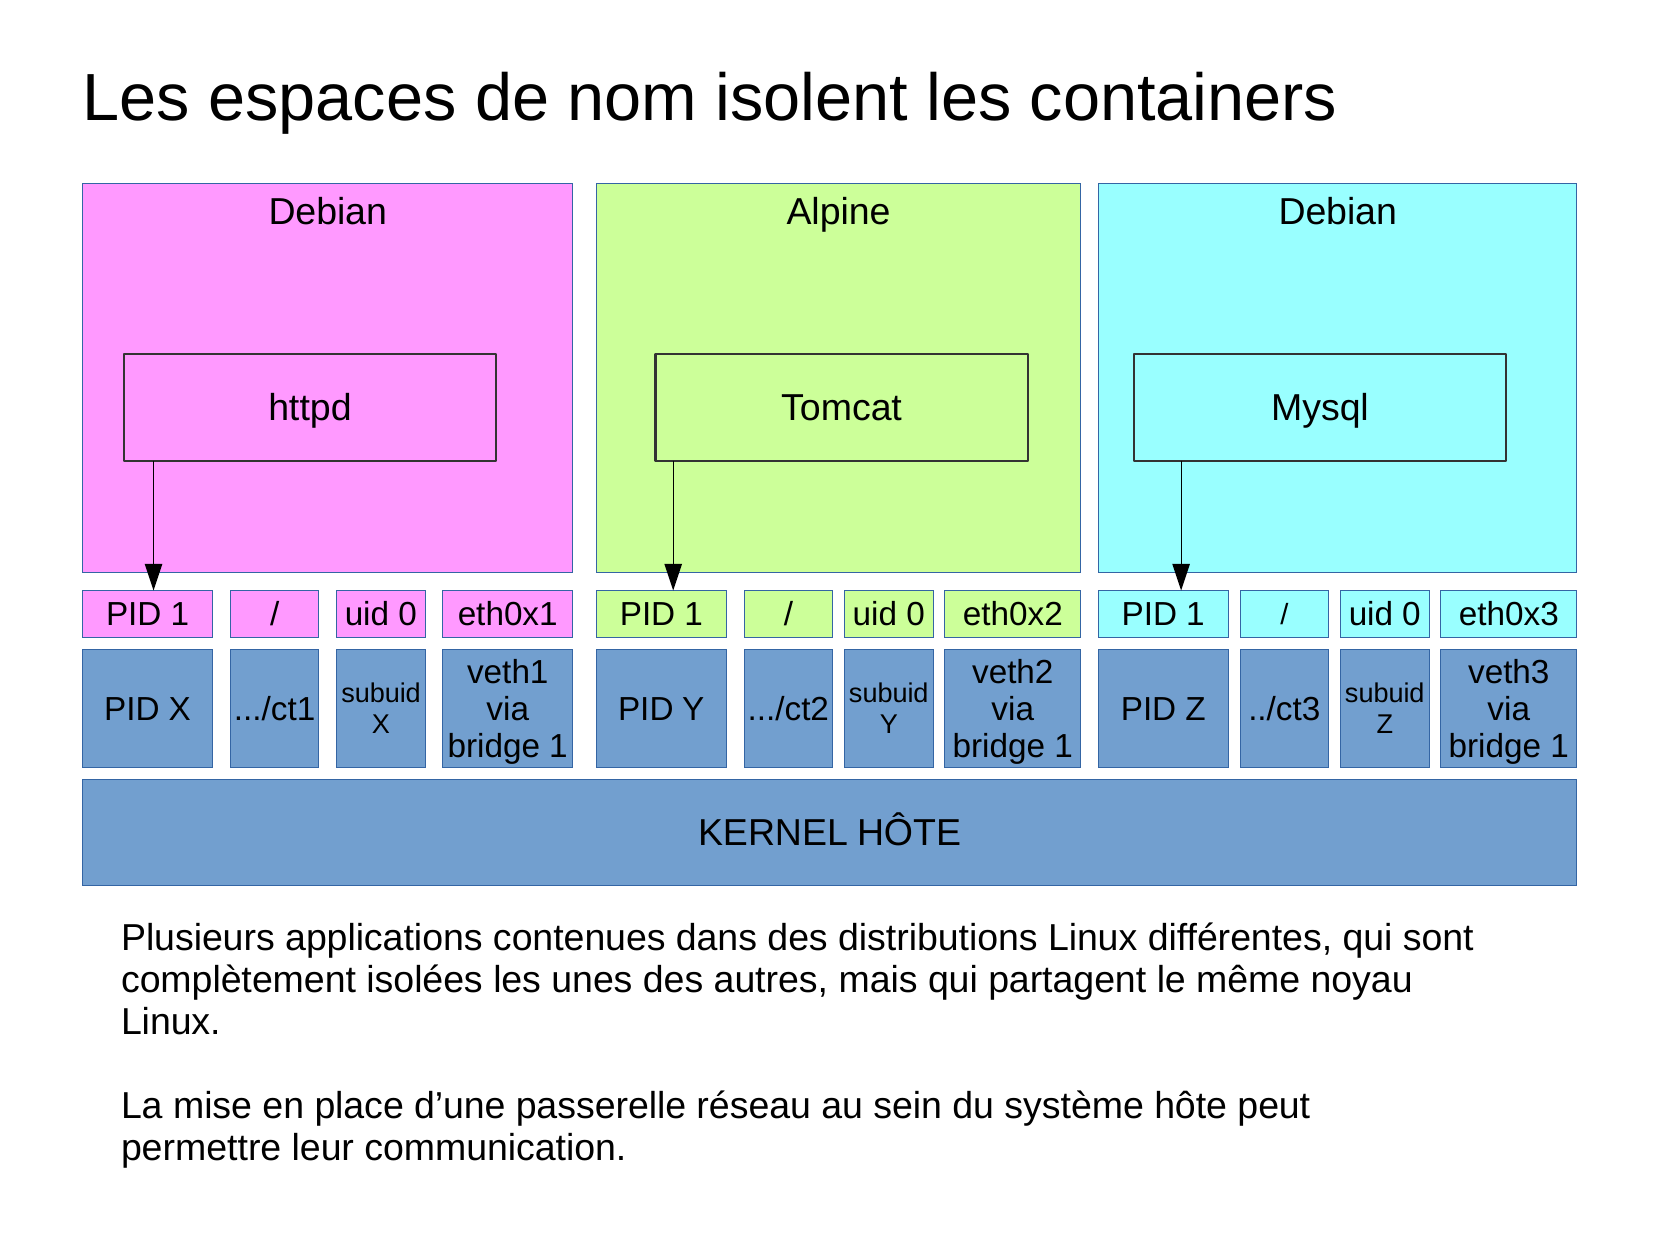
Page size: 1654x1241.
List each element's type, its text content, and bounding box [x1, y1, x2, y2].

text_box eth0x2 [944, 590, 1081, 638]
text_box httpd [124, 354, 497, 461]
text_box KERNEL HÔTE [82, 779, 1577, 886]
text_box PID 1 [596, 590, 727, 638]
text_box PID Z [1098, 649, 1229, 768]
text_box veth3 via bridge 1 [1440, 649, 1577, 768]
text_box PID 1 [1098, 590, 1229, 638]
text_box uid 0 [336, 590, 426, 638]
text_box eth0x1 [442, 590, 573, 638]
text_box veth2 via bridge 1 [944, 649, 1081, 768]
text_box Tomcat [655, 354, 1028, 461]
text_box .../ct1 [230, 649, 319, 768]
text_box .../ct2 [744, 649, 833, 768]
text_box subuid X [336, 649, 426, 768]
text_box subuid Y [844, 649, 934, 768]
text_box ../ct3 [1240, 649, 1329, 768]
text_box / [744, 590, 833, 638]
text_box subuid Z [1340, 649, 1430, 768]
text_box Plusieurs applications contenues dans des distributions Linux différentes, qui sont complètement isolées les unes des autres, mais qui partagent le même noyau Linux. La mise en place d’une passerelle réseau au sein du système hôte peut permettre leur communication. [106, 909, 1500, 1177]
text_box / [230, 590, 319, 638]
text_box Mysql [1133, 354, 1506, 461]
text_box Debian [82, 183, 573, 573]
text_box Alpine [596, 183, 1081, 573]
text_box Debian [1098, 183, 1577, 573]
text_box veth1 via bridge 1 [442, 649, 573, 768]
text_box PID 1 [82, 590, 213, 638]
text_box / [1240, 590, 1329, 638]
text_box PID Y [596, 649, 727, 768]
text_box uid 0 [1340, 590, 1430, 638]
text_box eth0x3 [1440, 590, 1577, 638]
text_box uid 0 [844, 590, 934, 638]
subtitle Les espaces de nom isolent les containers [82, 59, 1571, 154]
text_box PID X [82, 649, 213, 768]
